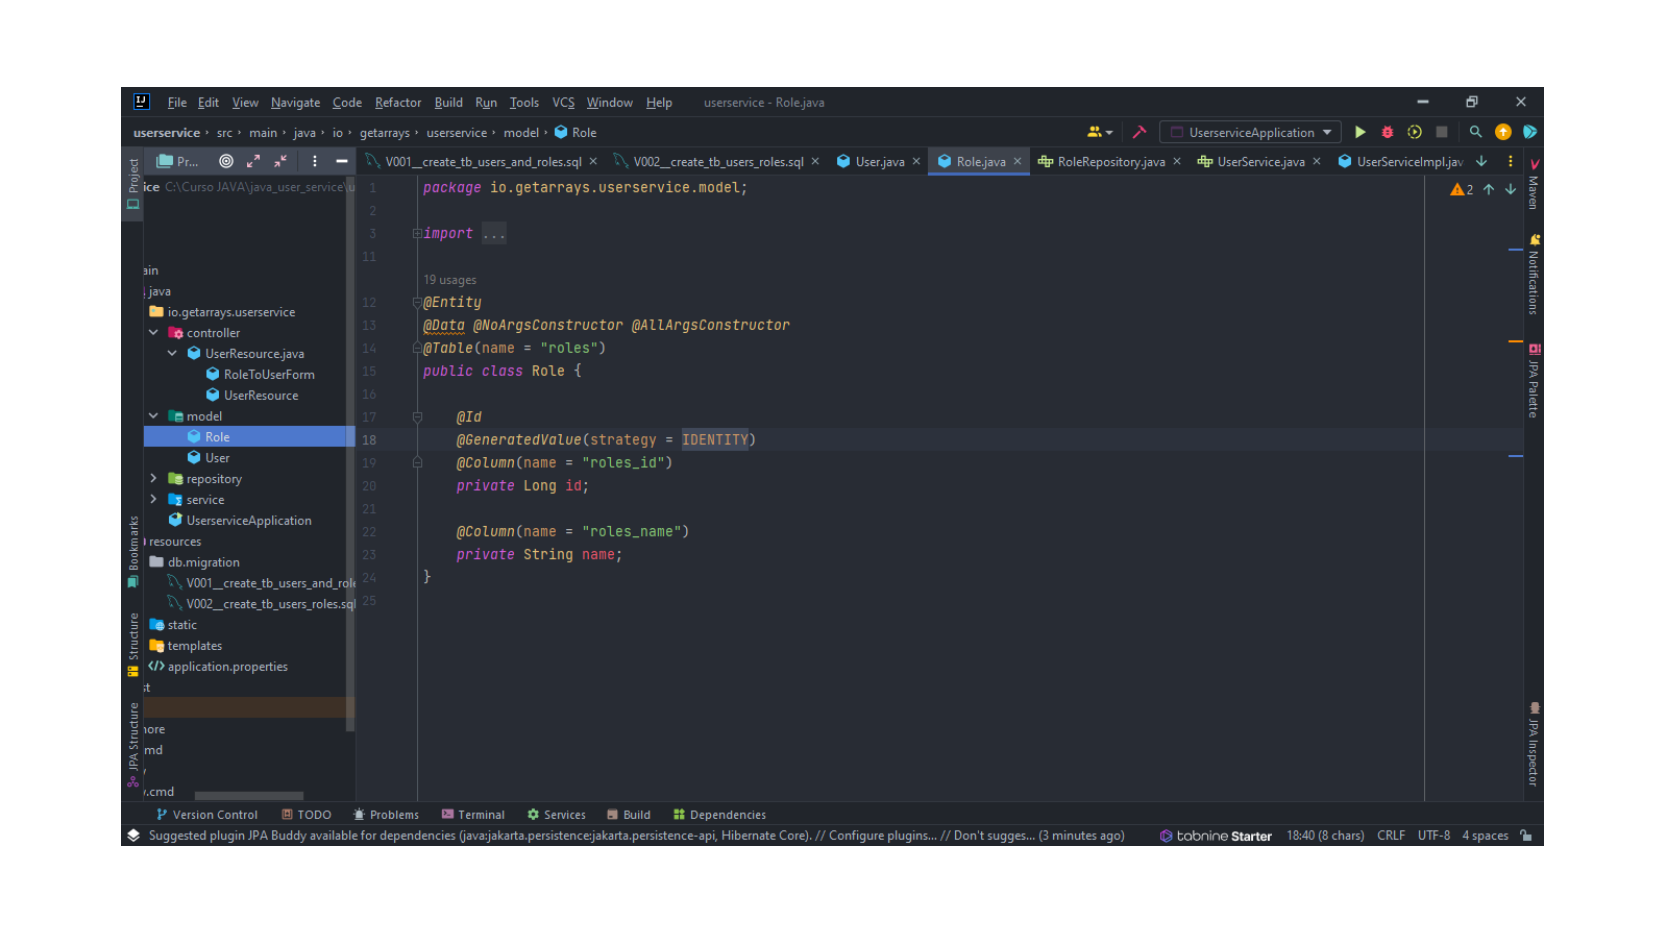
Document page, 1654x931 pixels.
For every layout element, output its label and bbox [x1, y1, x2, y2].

picture [121, 87, 1544, 846]
